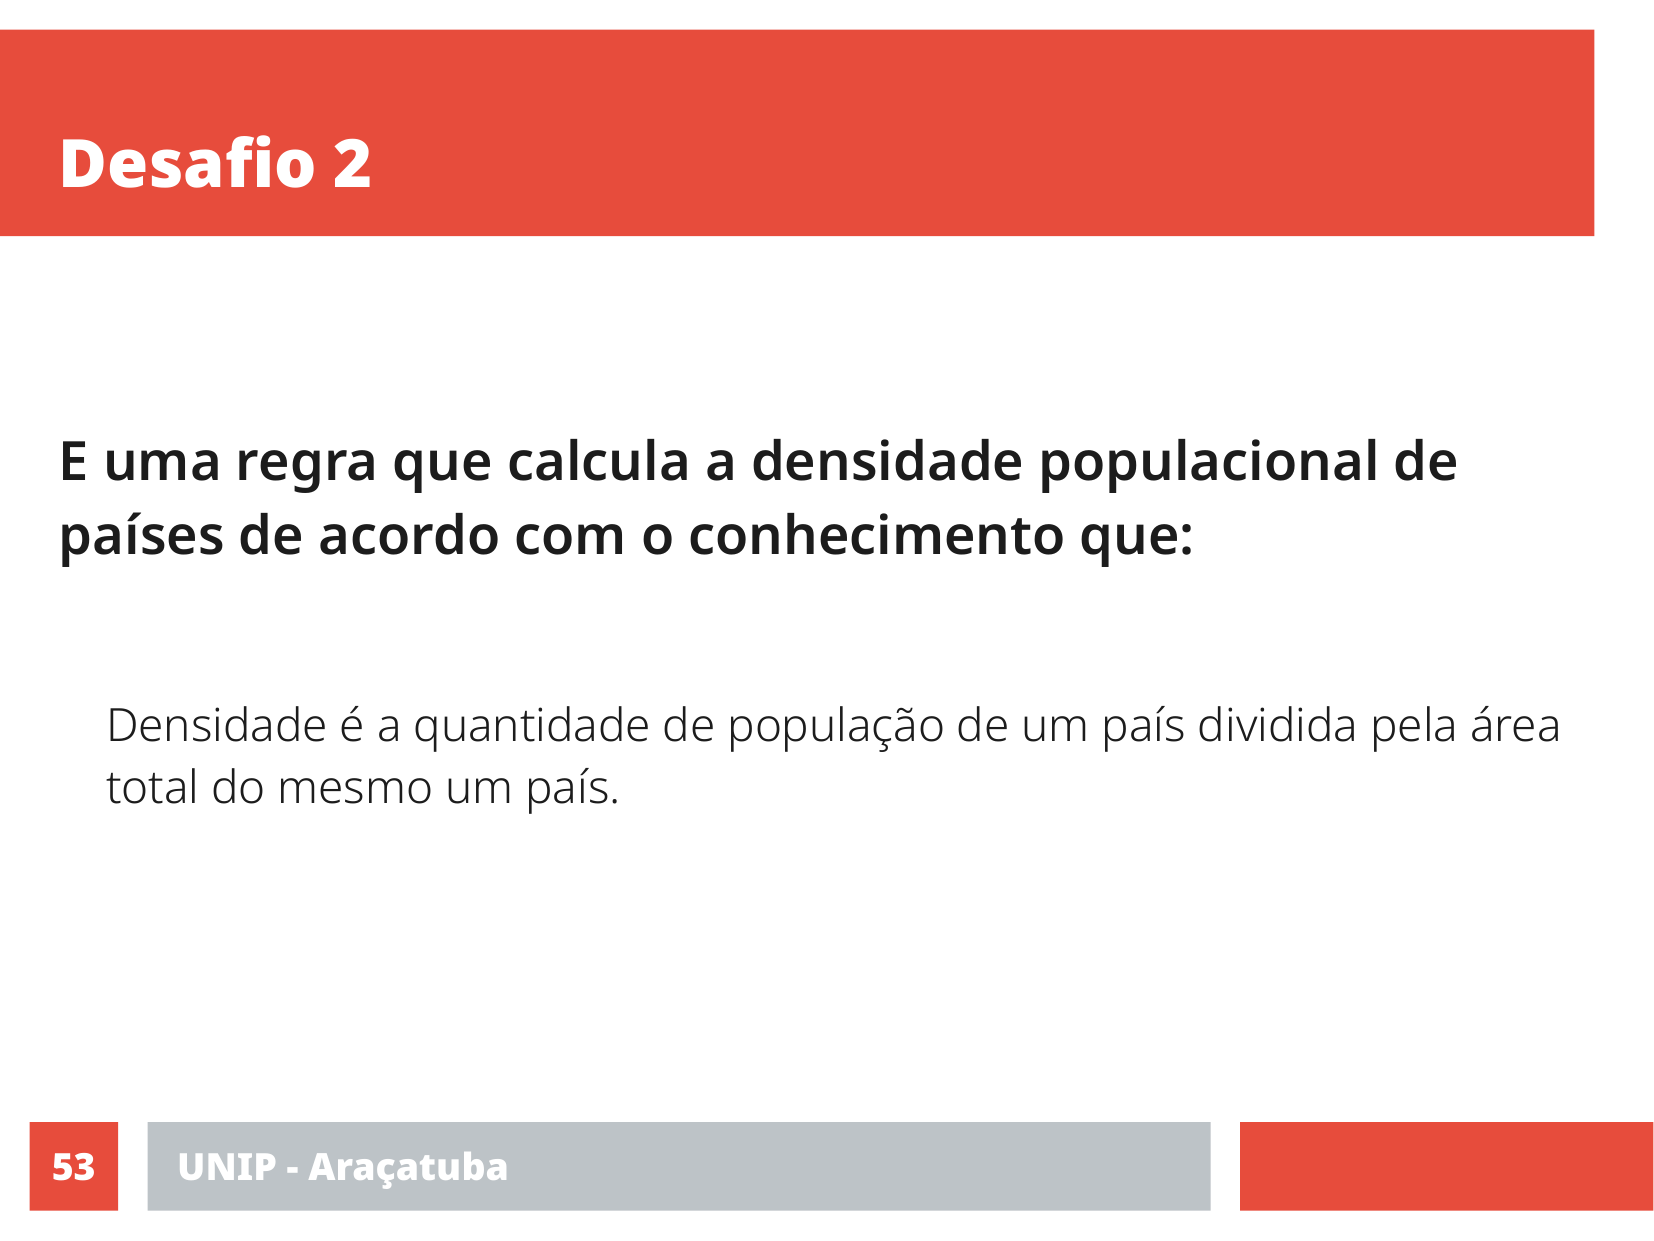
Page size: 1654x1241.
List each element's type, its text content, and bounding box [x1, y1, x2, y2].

title Desafio 2 [59, 59, 1595, 207]
list E uma regra que calcula a densidade populacional de países de acordo com o conhecimento que: Densidade é a quantidade de população de um país dividida pela área total do mesmo um país. [59, 324, 1565, 1093]
